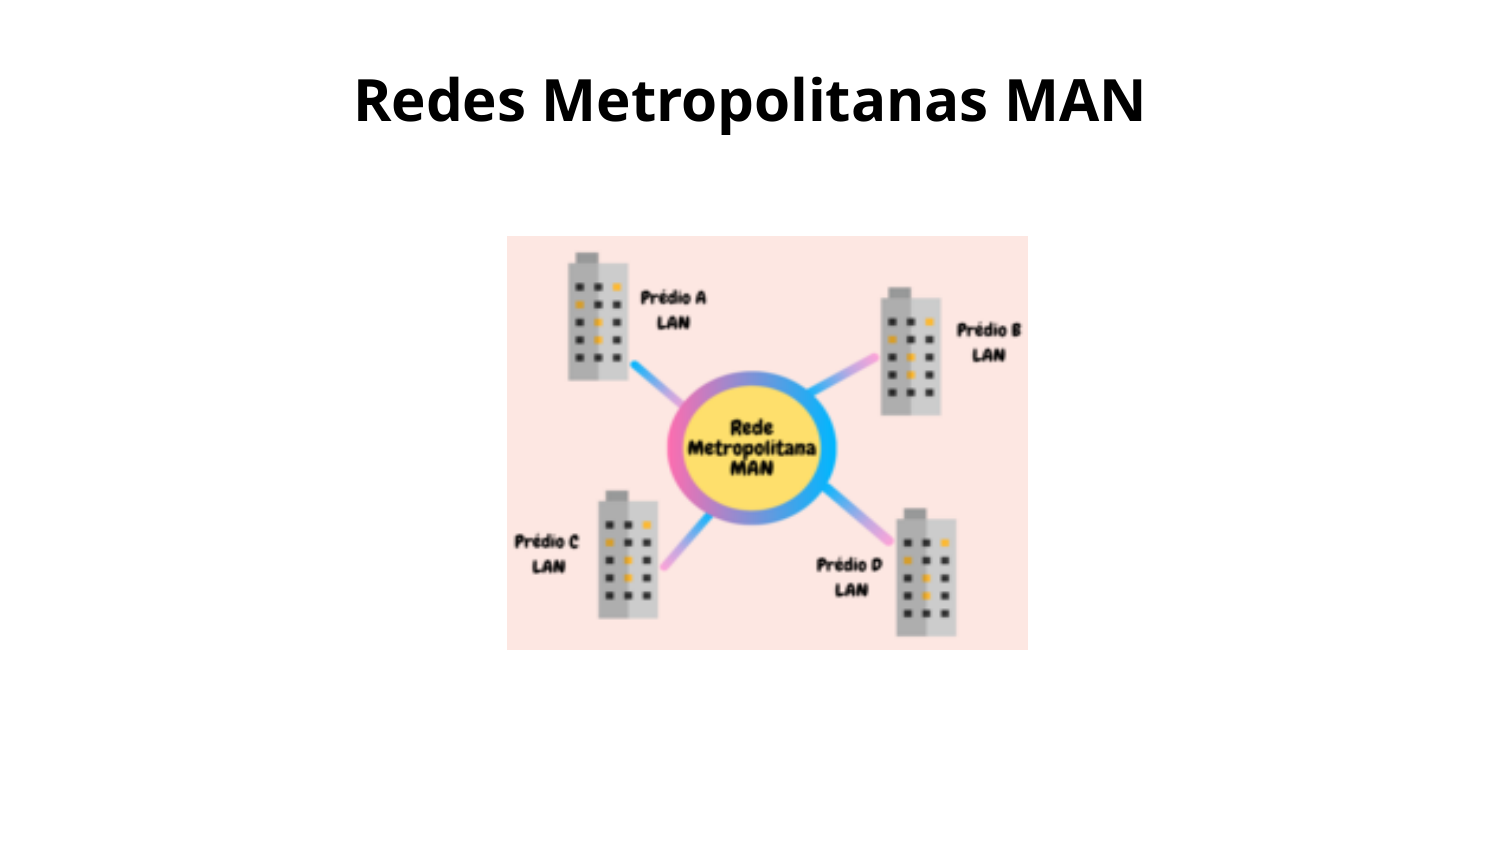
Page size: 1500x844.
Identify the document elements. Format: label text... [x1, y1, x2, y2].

picture [507, 236, 1028, 650]
title Redes Metropolitanas MAN [75, 48, 1426, 142]
